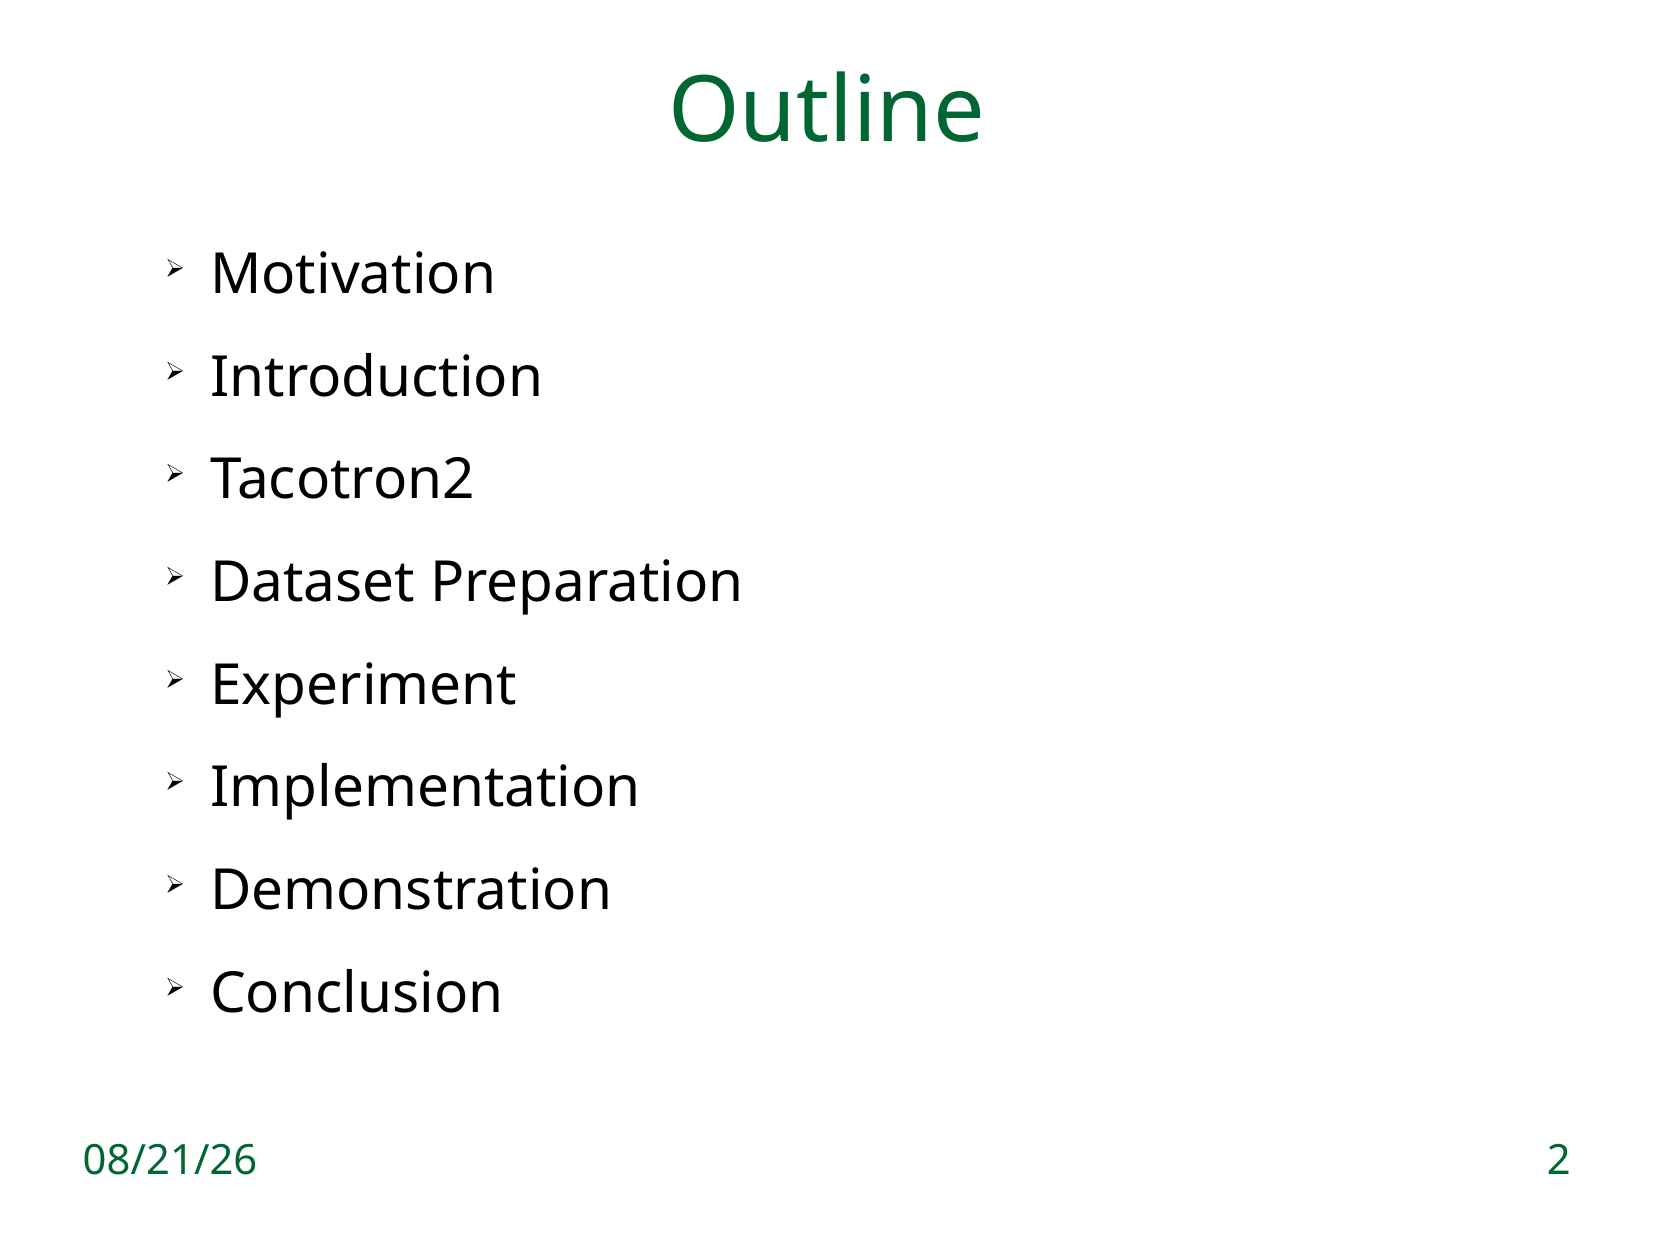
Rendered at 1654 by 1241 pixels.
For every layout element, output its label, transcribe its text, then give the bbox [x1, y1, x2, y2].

title Outline [0, 2, 1654, 210]
list Motivation Introduction Tacotron2 Dataset Preparation Experiment Implementation Demonstration Conclusion [150, 232, 1654, 1034]
